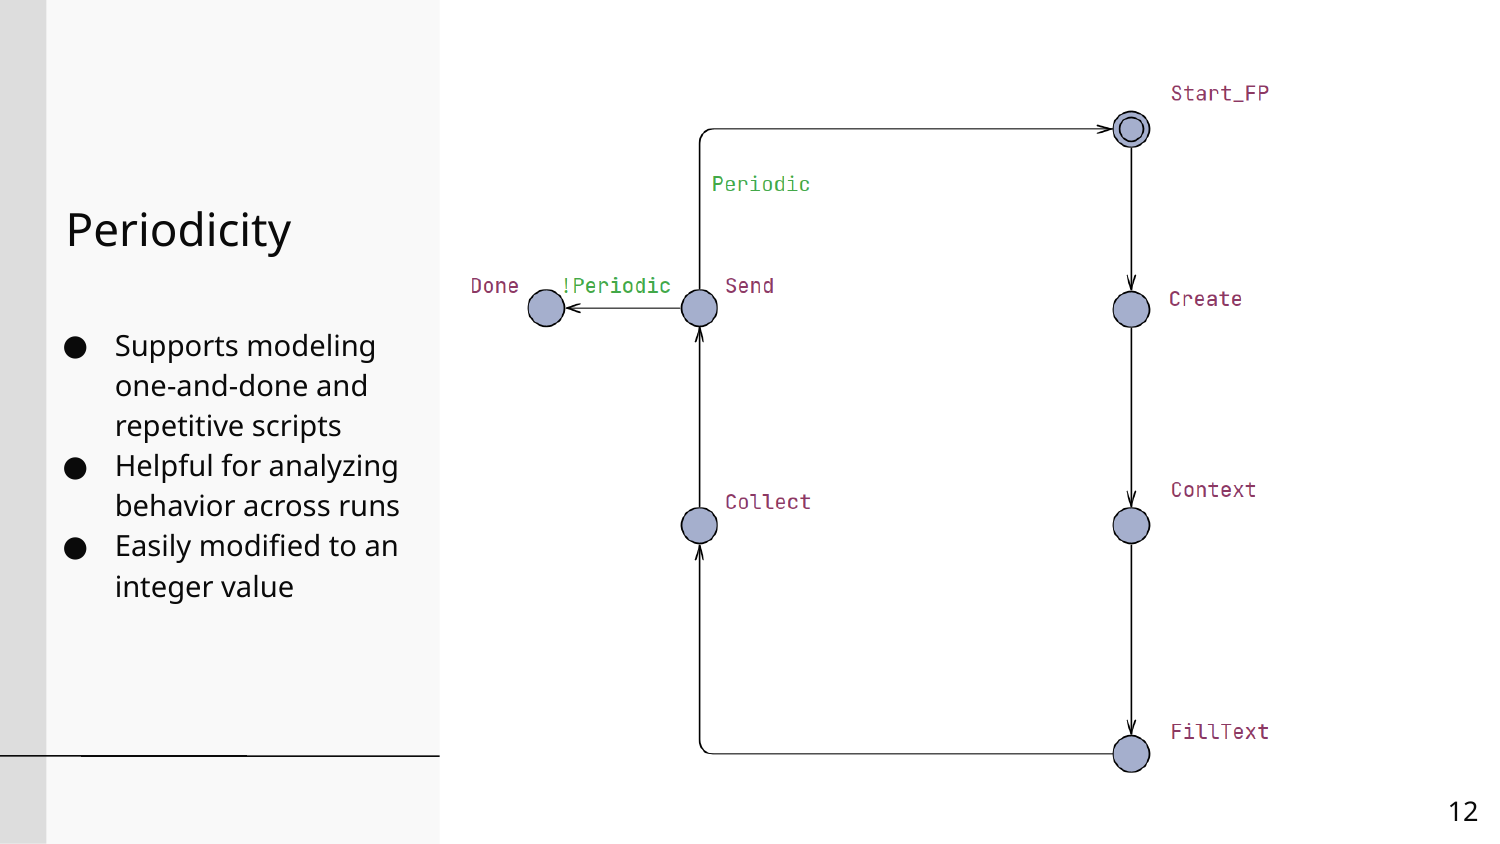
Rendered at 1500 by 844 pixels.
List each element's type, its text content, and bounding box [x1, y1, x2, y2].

subtitle Supports modeling one-and-done and repetitive scripts Helpful for analyzing behavior across runs Easily modified to an integer value [24, 306, 440, 653]
picture [439, 0, 1500, 844]
title Periodicity [50, 185, 440, 282]
slide_number <number> [1403, 779, 1494, 844]
